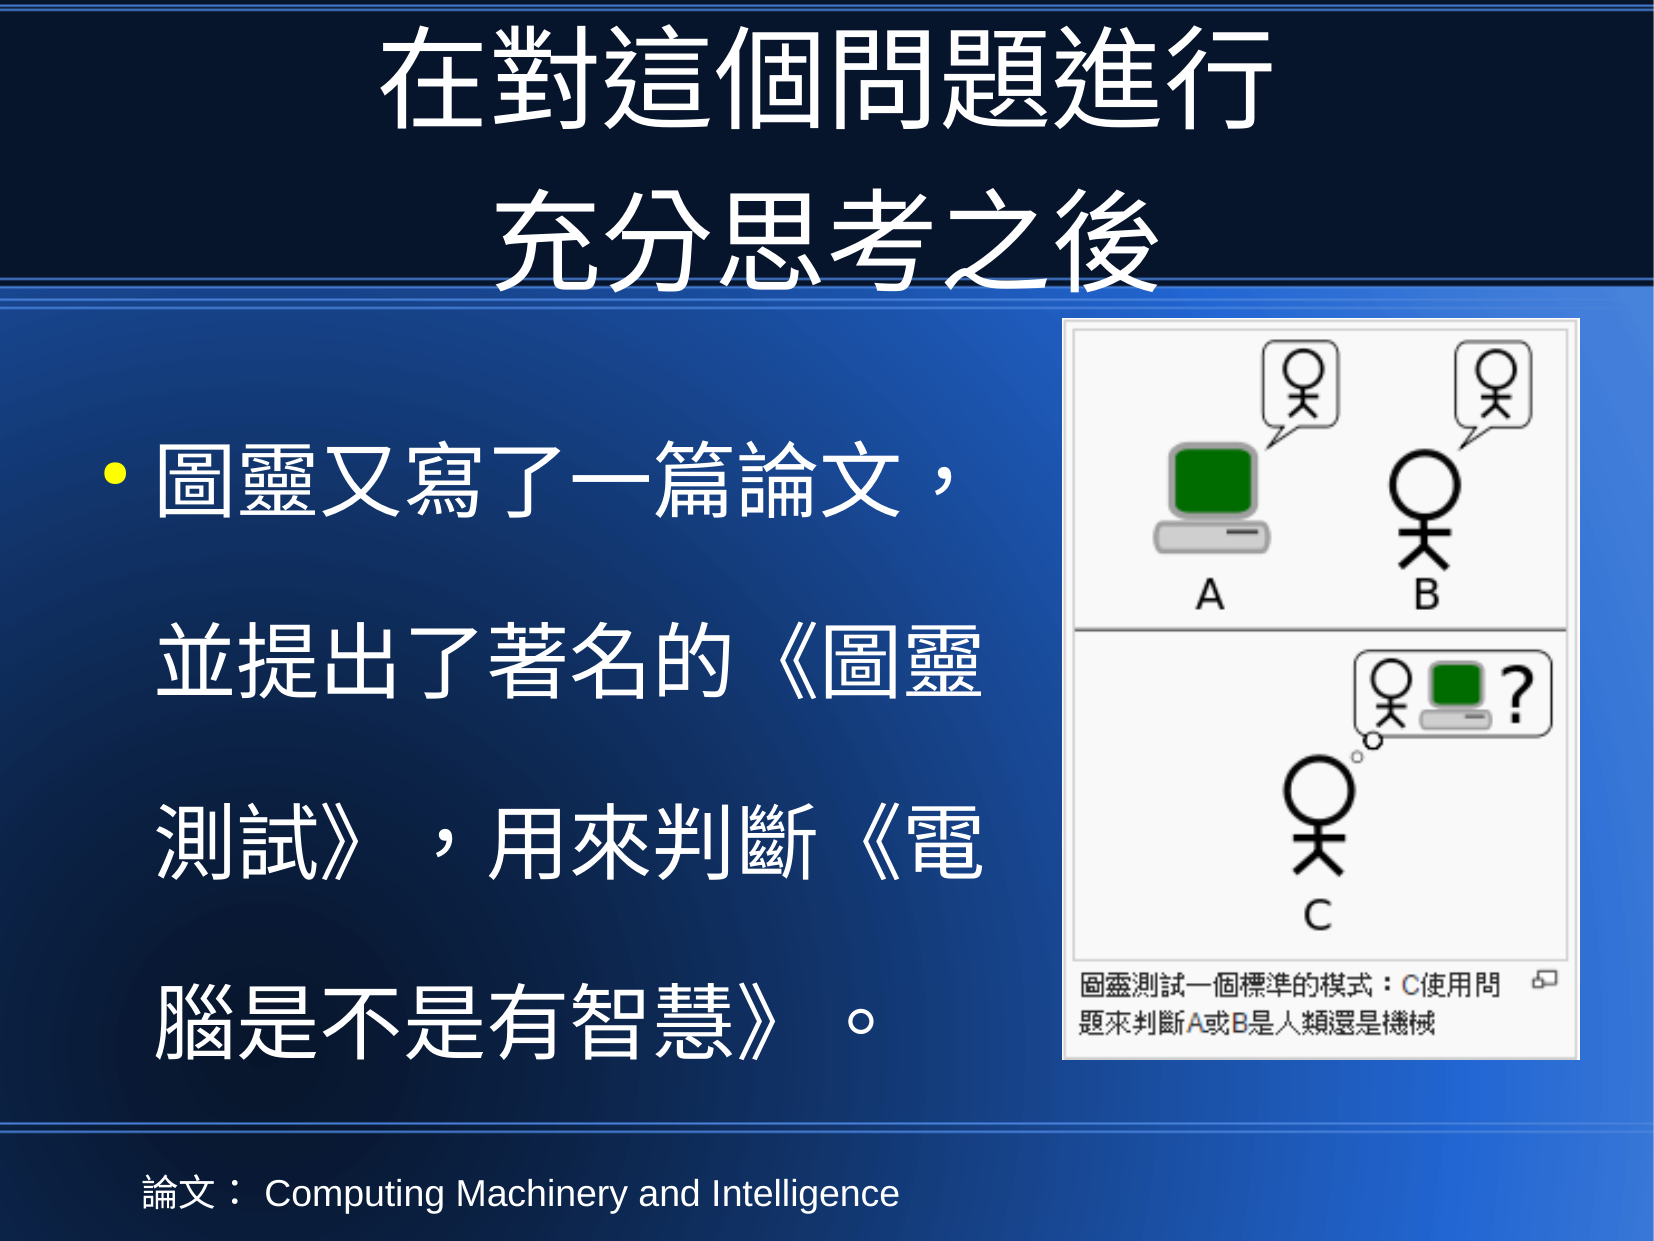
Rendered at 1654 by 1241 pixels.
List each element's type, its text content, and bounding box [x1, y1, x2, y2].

text_box 論文：Computing Machinery and Intelligence [126, 1155, 969, 1241]
picture [0, 0, 1654, 1241]
title 在對這個問題進行 充分思考之後 [82, 17, 1571, 289]
list 圖靈又寫了一篇論文，並提出了著名的《圖靈測試》，用來判斷《電腦是不是有智慧》。 [82, 355, 1004, 1241]
